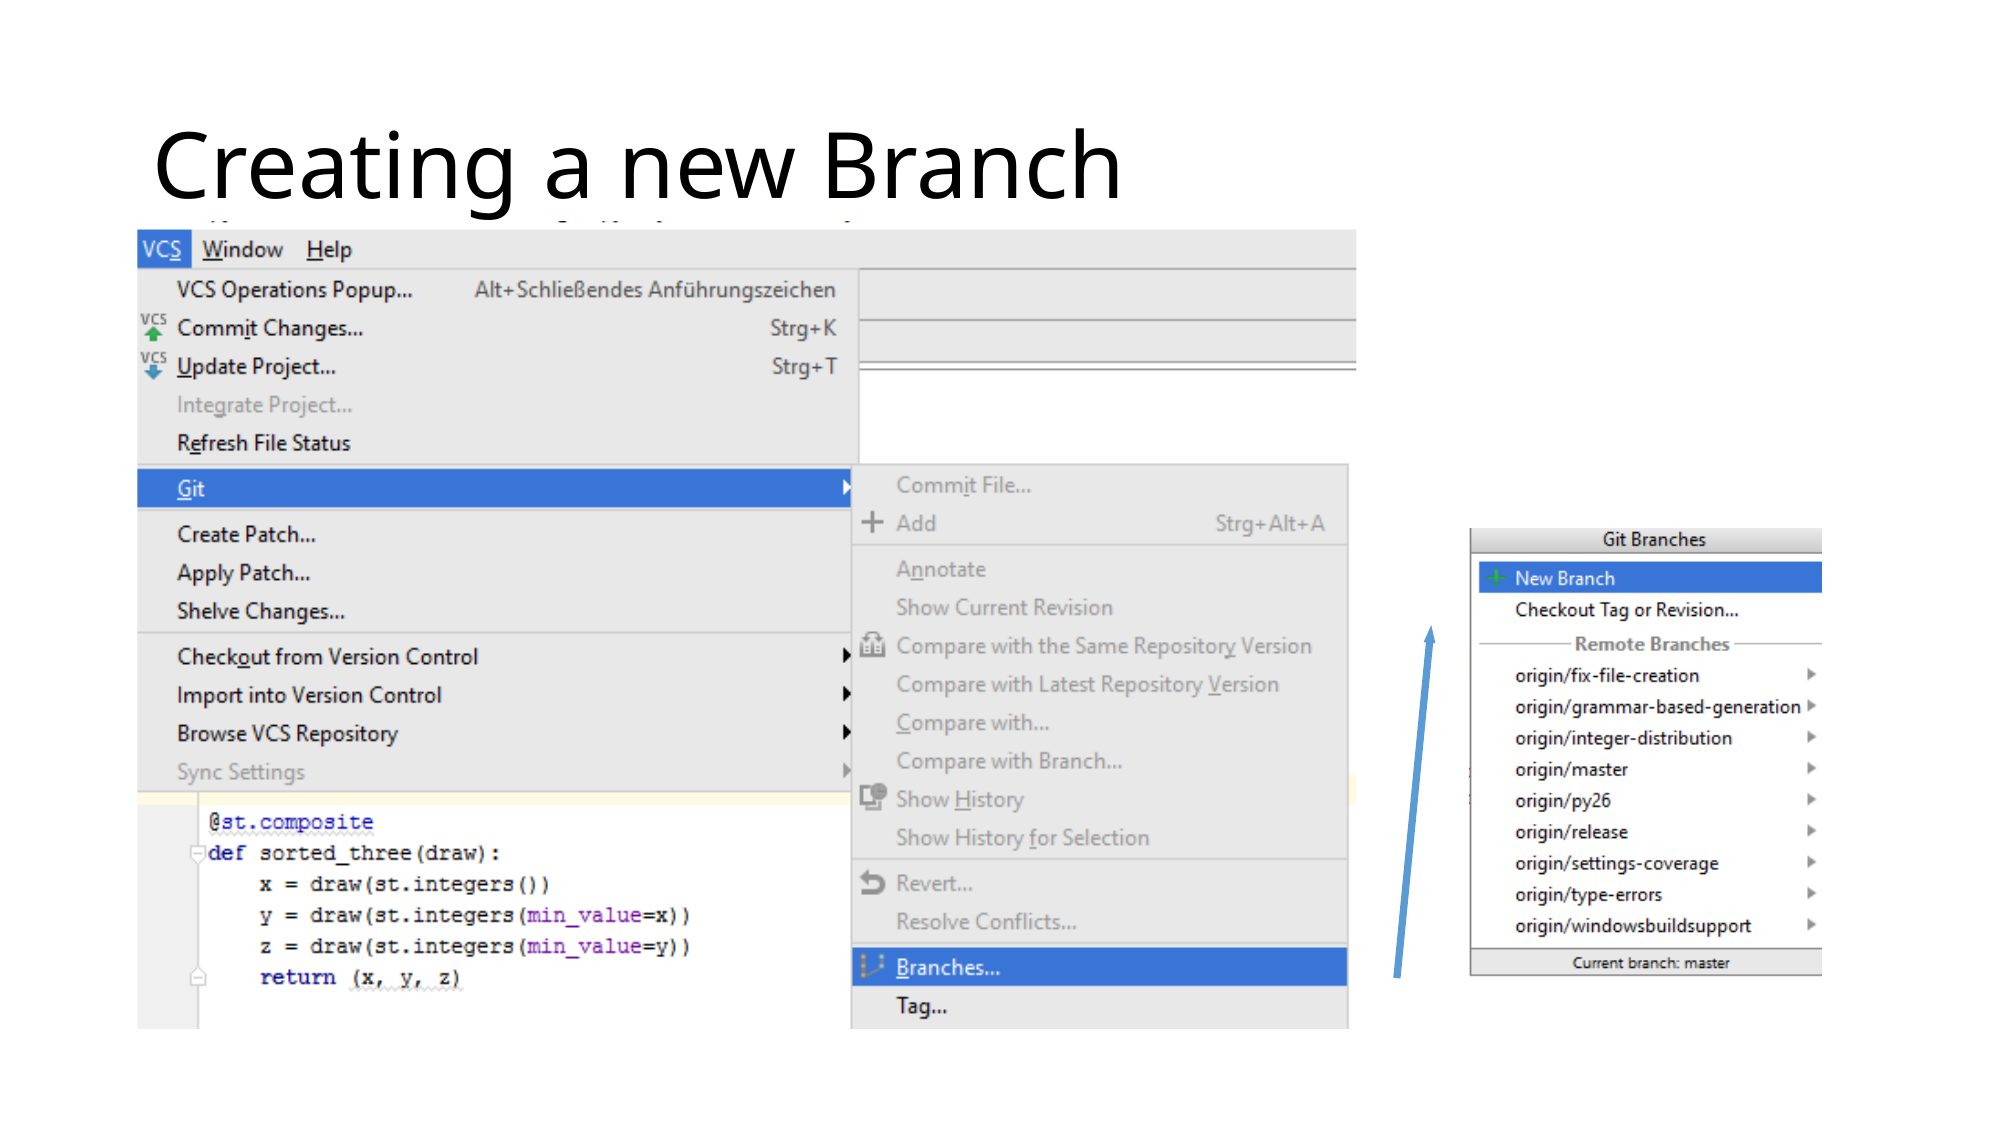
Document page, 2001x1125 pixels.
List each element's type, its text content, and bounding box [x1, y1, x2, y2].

picture [1468, 528, 1822, 979]
picture [137, 221, 1357, 1029]
title Creating a new Branch [137, 59, 1863, 278]
